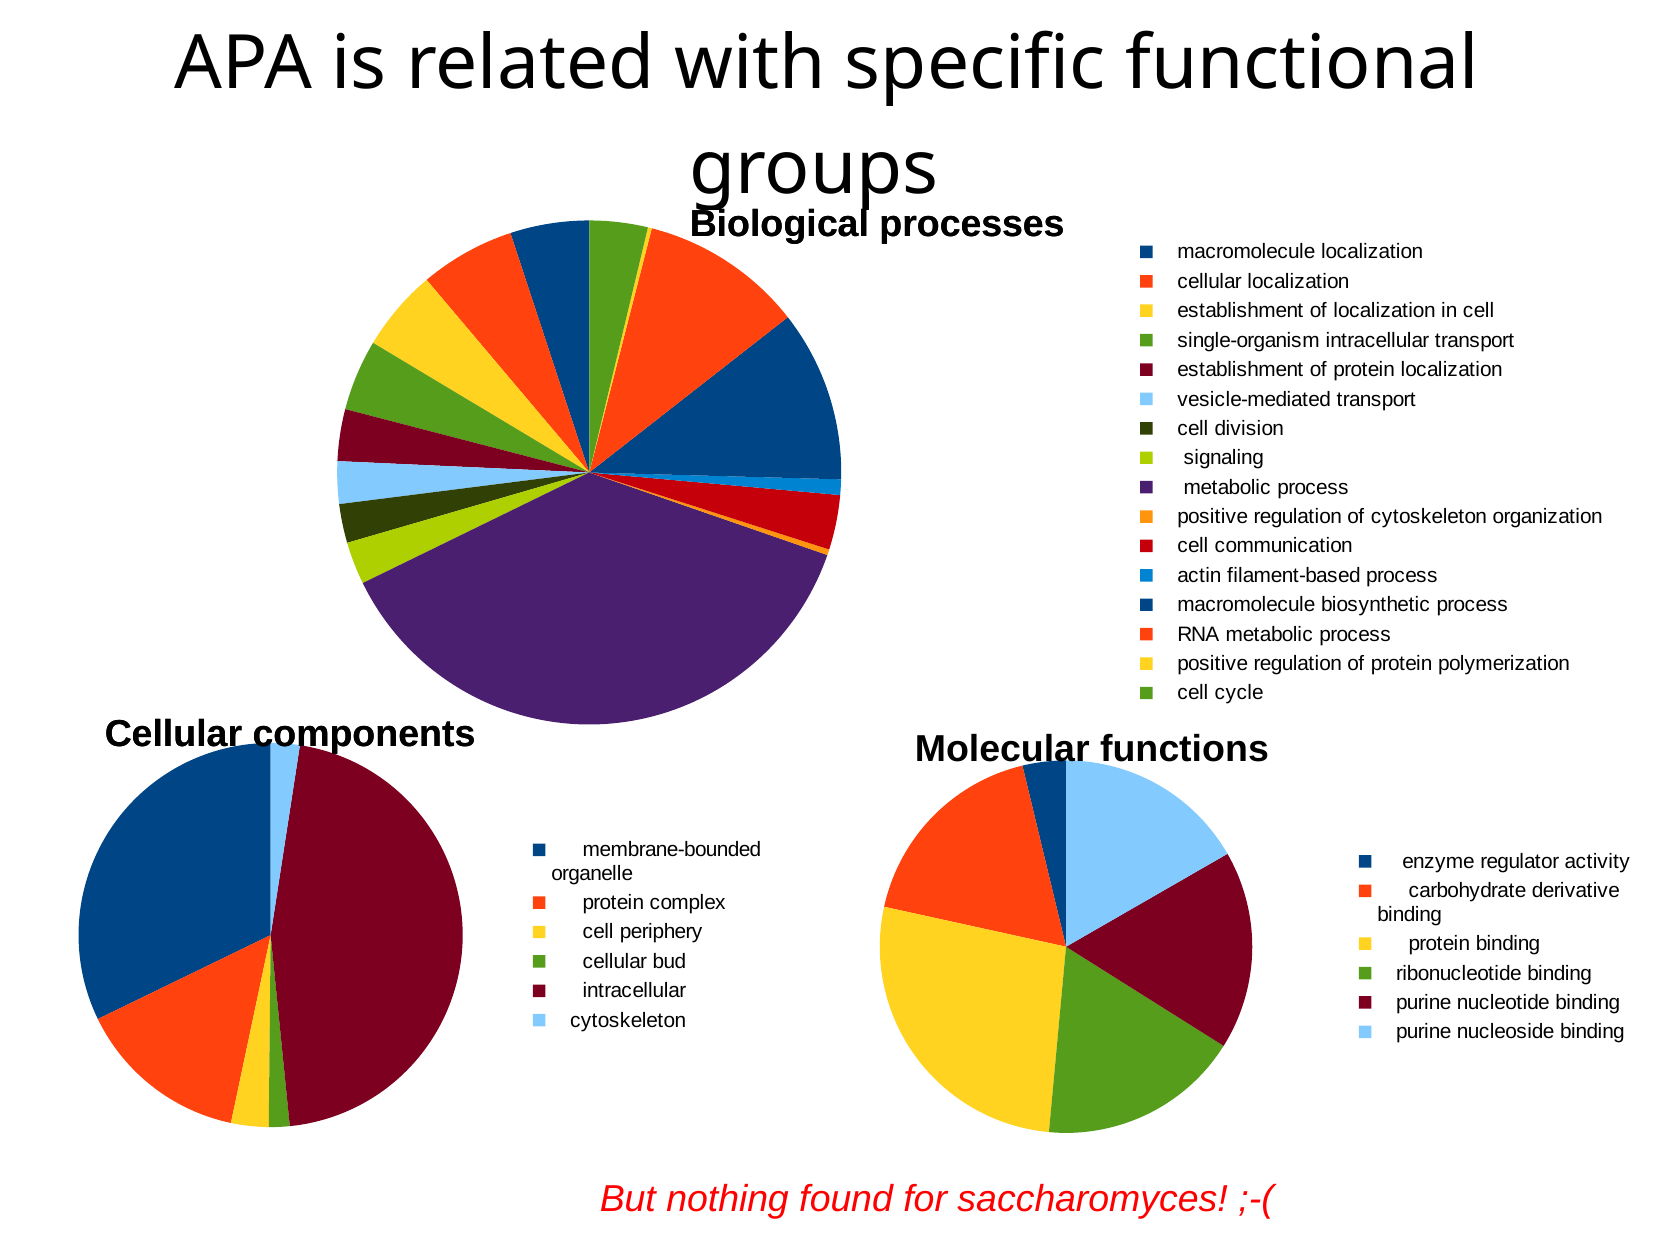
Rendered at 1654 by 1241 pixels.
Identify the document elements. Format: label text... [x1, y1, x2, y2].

text_box Molecular functions [900, 720, 1285, 777]
text_box Biological processes [675, 195, 1080, 252]
text_box Cellular components [90, 705, 491, 762]
chart [15, 210, 1650, 1141]
text_box But nothing found for saccharomyces! ;-( [585, 1170, 1290, 1227]
title APA is related with specific functional groups [82, 8, 1571, 210]
